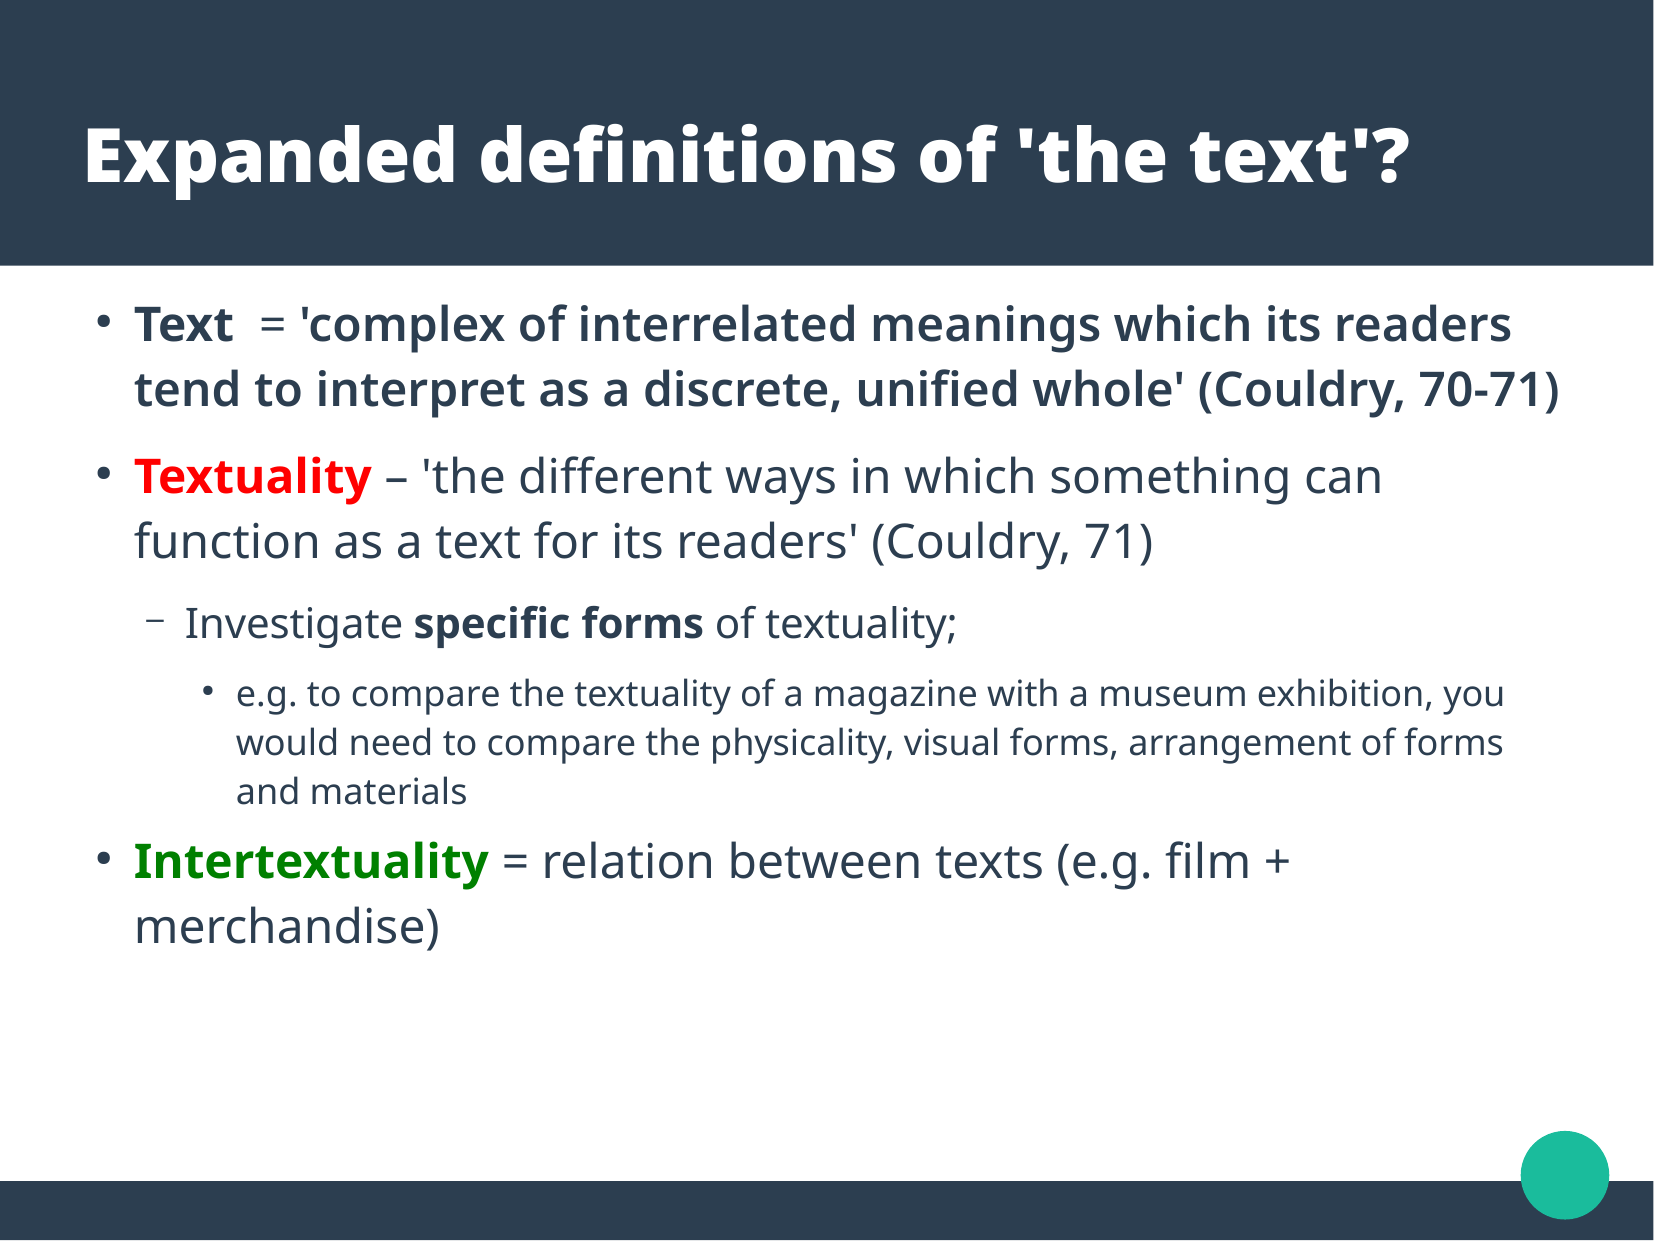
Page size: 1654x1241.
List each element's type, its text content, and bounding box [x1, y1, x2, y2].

list Text = 'complex of interrelated meanings which its readers tend to interpret as a discrete, unified whole' (Couldry, 70-71) Textuality – 'the different ways in which something can function as a text for its readers' (Couldry, 71) Investigate specific forms of textuality; e.g. to compare the textuality of a magazine with a museum exhibition, you would need to compare the physicality, visual forms, arrangement of forms and materials Intertextuality = relation between texts (e.g. film + merchandise) [82, 290, 1571, 1010]
title Expanded definitions of 'the text'? [82, 49, 1571, 257]
